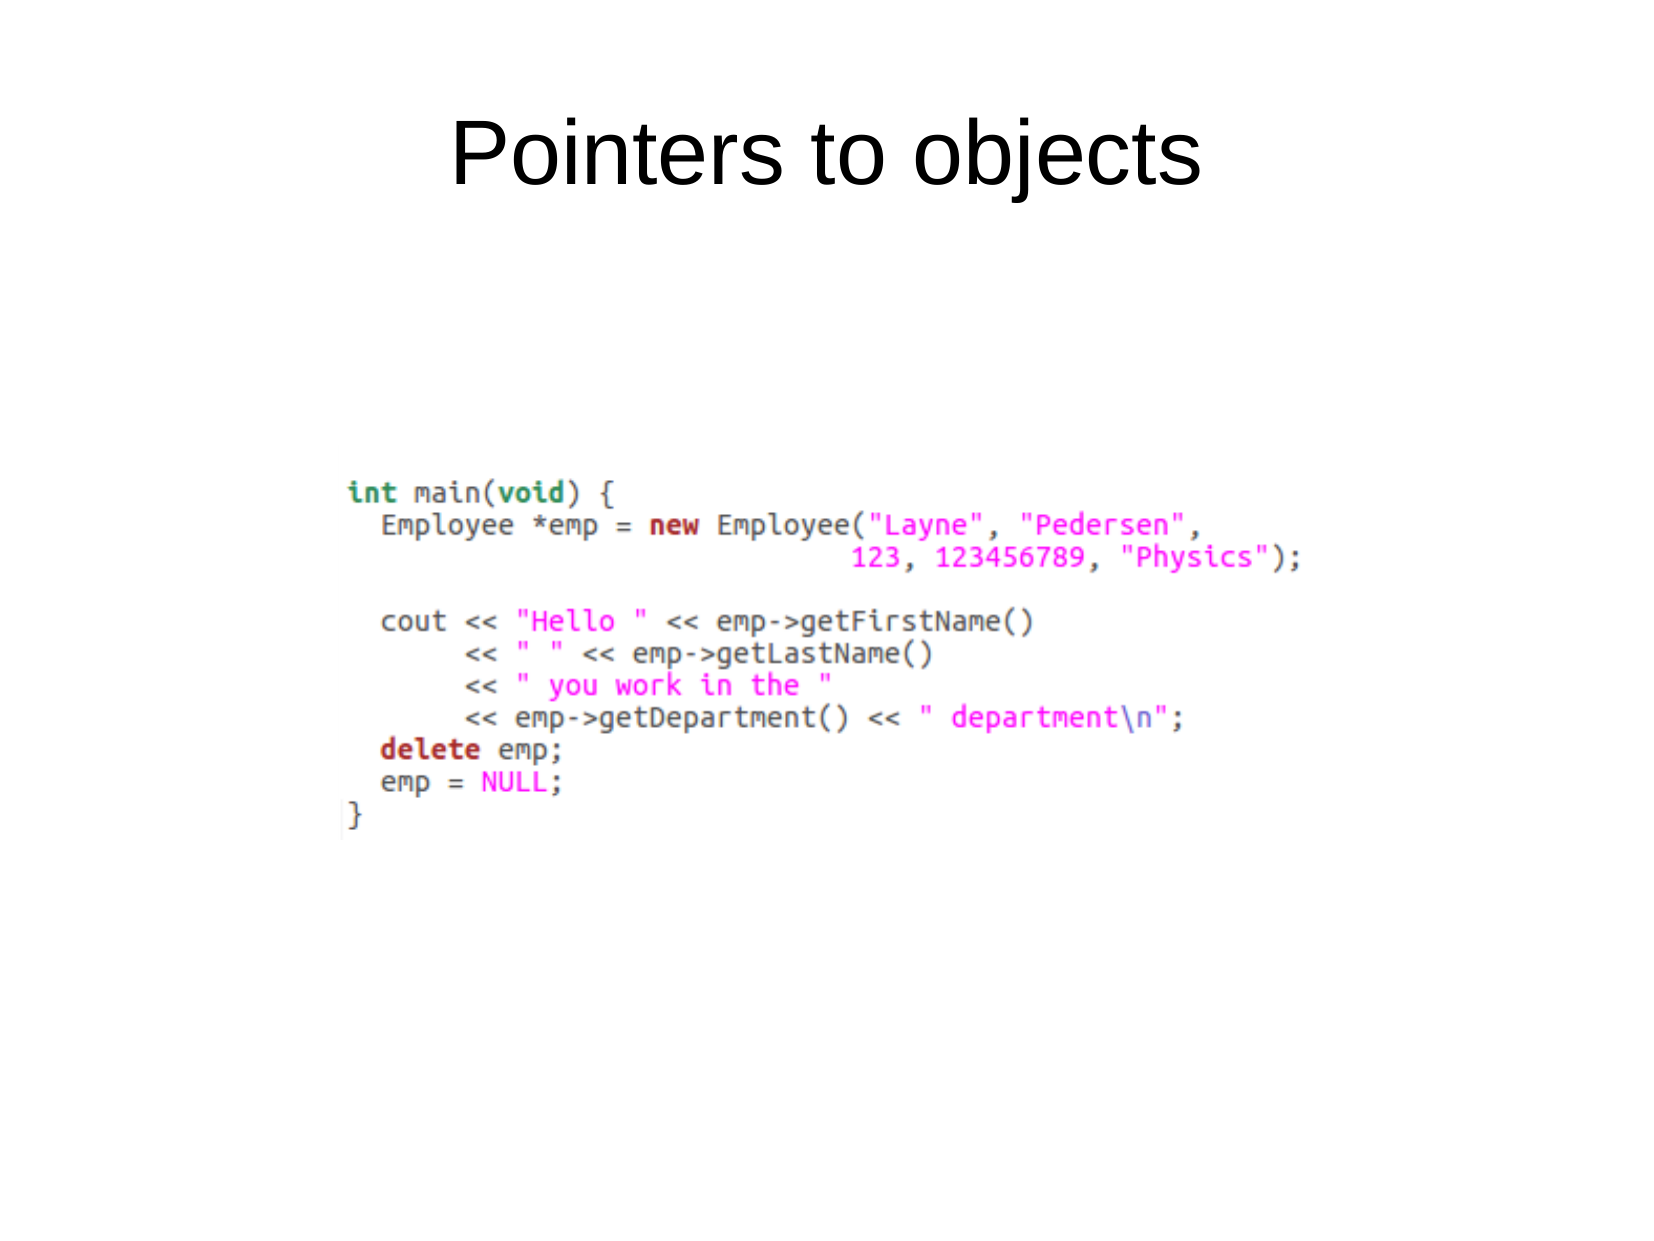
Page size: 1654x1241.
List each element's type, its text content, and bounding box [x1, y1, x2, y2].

title Pointers to objects [82, 49, 1571, 257]
picture [337, 445, 1317, 841]
